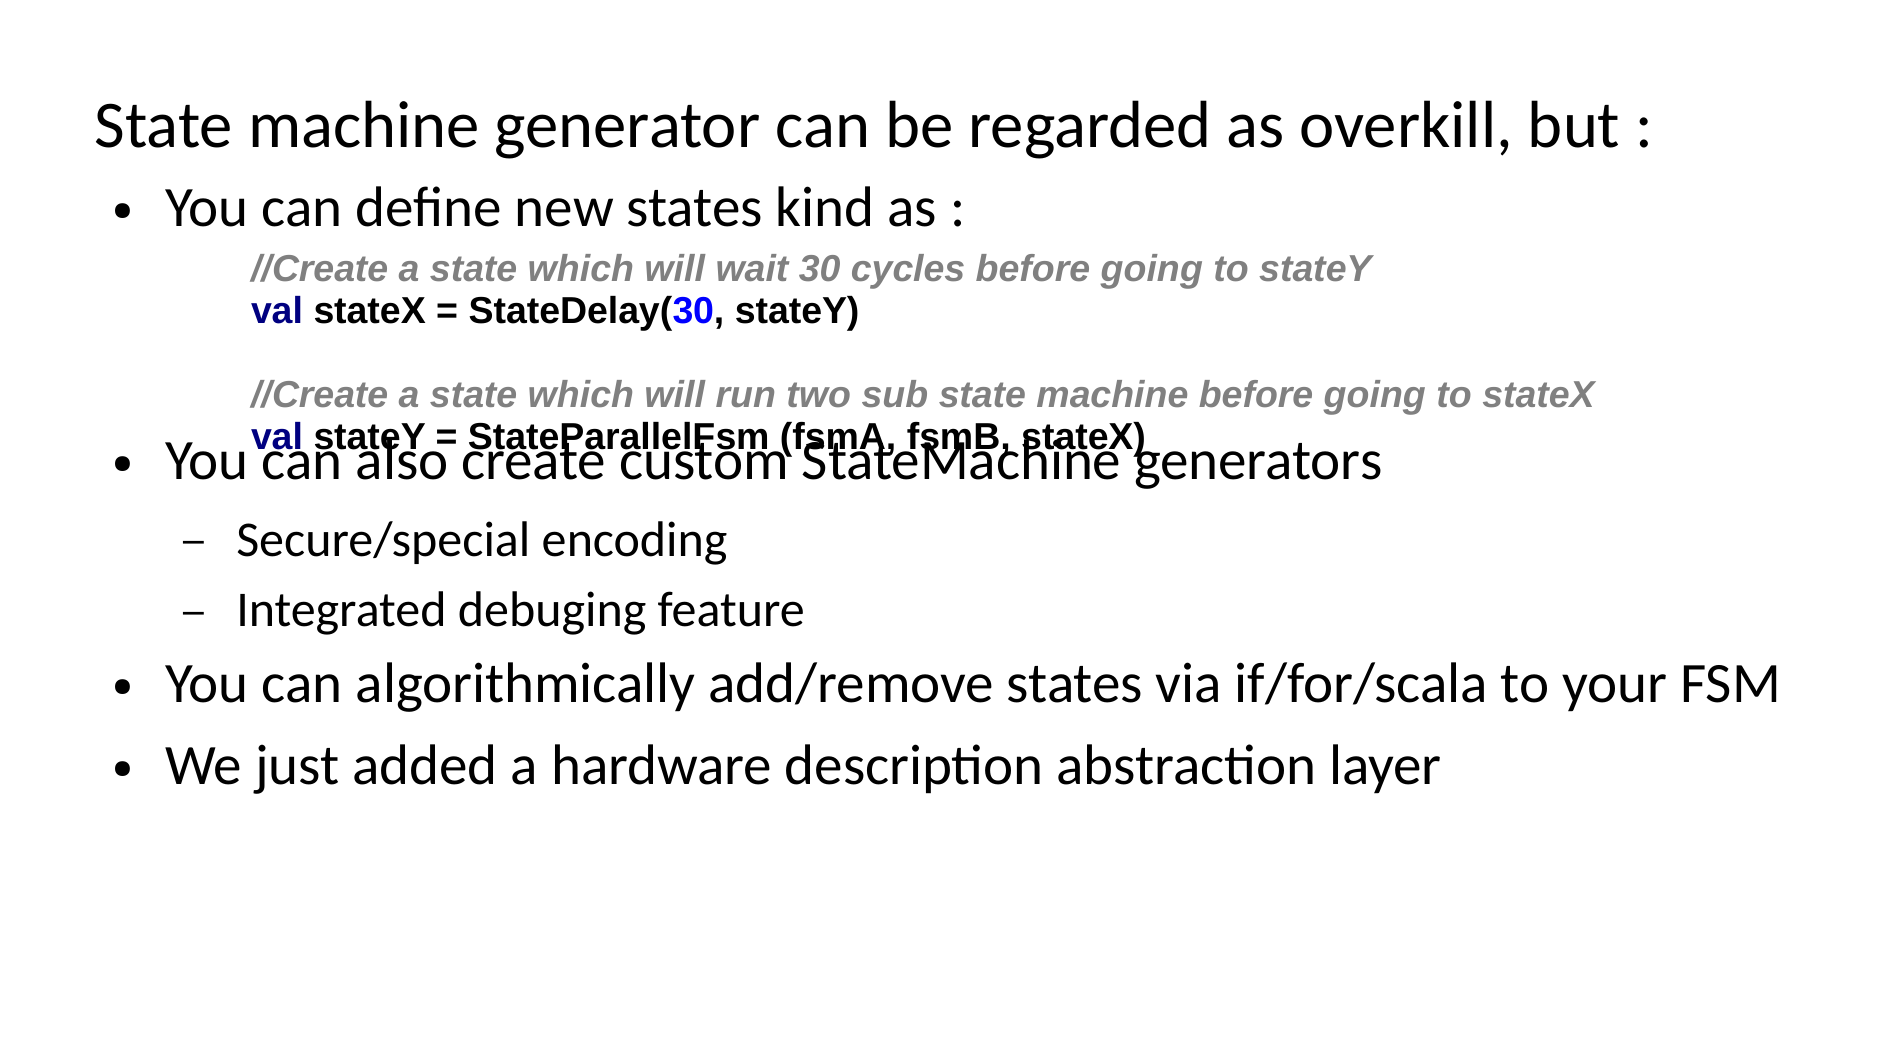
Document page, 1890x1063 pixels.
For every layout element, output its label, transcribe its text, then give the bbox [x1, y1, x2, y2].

list You can define new states kind as : You can also create custom StateMachine generators Secure/special encoding Integrated debuging feature You can algorithmically add/remove states via if/for/scala to your FSM We just added a hardware description abstraction layer [94, 183, 1796, 909]
title State machine generator can be regarded as overkill, but : [94, 42, 1796, 183]
